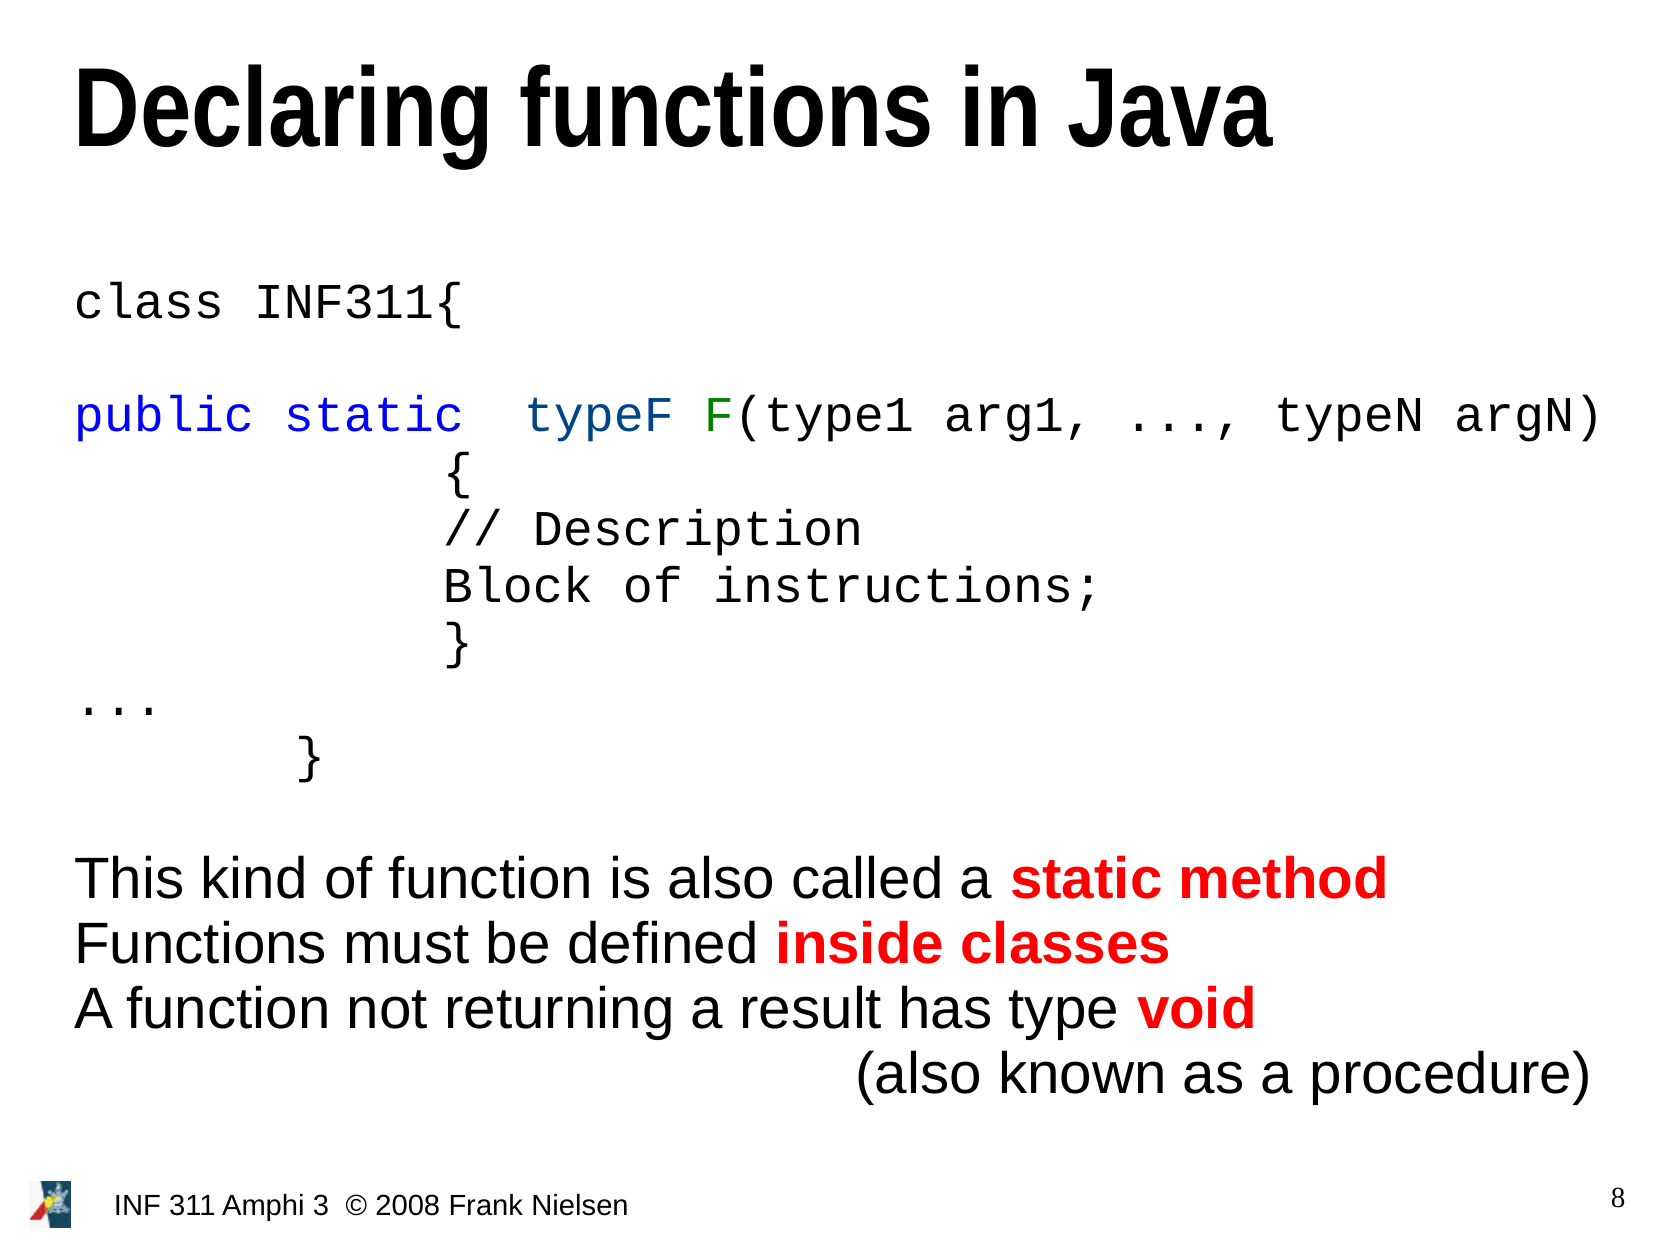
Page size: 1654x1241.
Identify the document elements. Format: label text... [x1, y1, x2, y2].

text_box class INF311{ public static typeF F(type1 arg1, ..., typeN argN) { // Description Block of instructions; } ... } [59, 269, 1619, 768]
text_box Declaring functions in Java [59, 33, 1625, 178]
text_box This kind of function is also called a static method Functions must be defined inside classes A function not returning a result has type void (also known as a procedure) [43, 838, 1625, 1118]
picture [29, 1181, 71, 1228]
